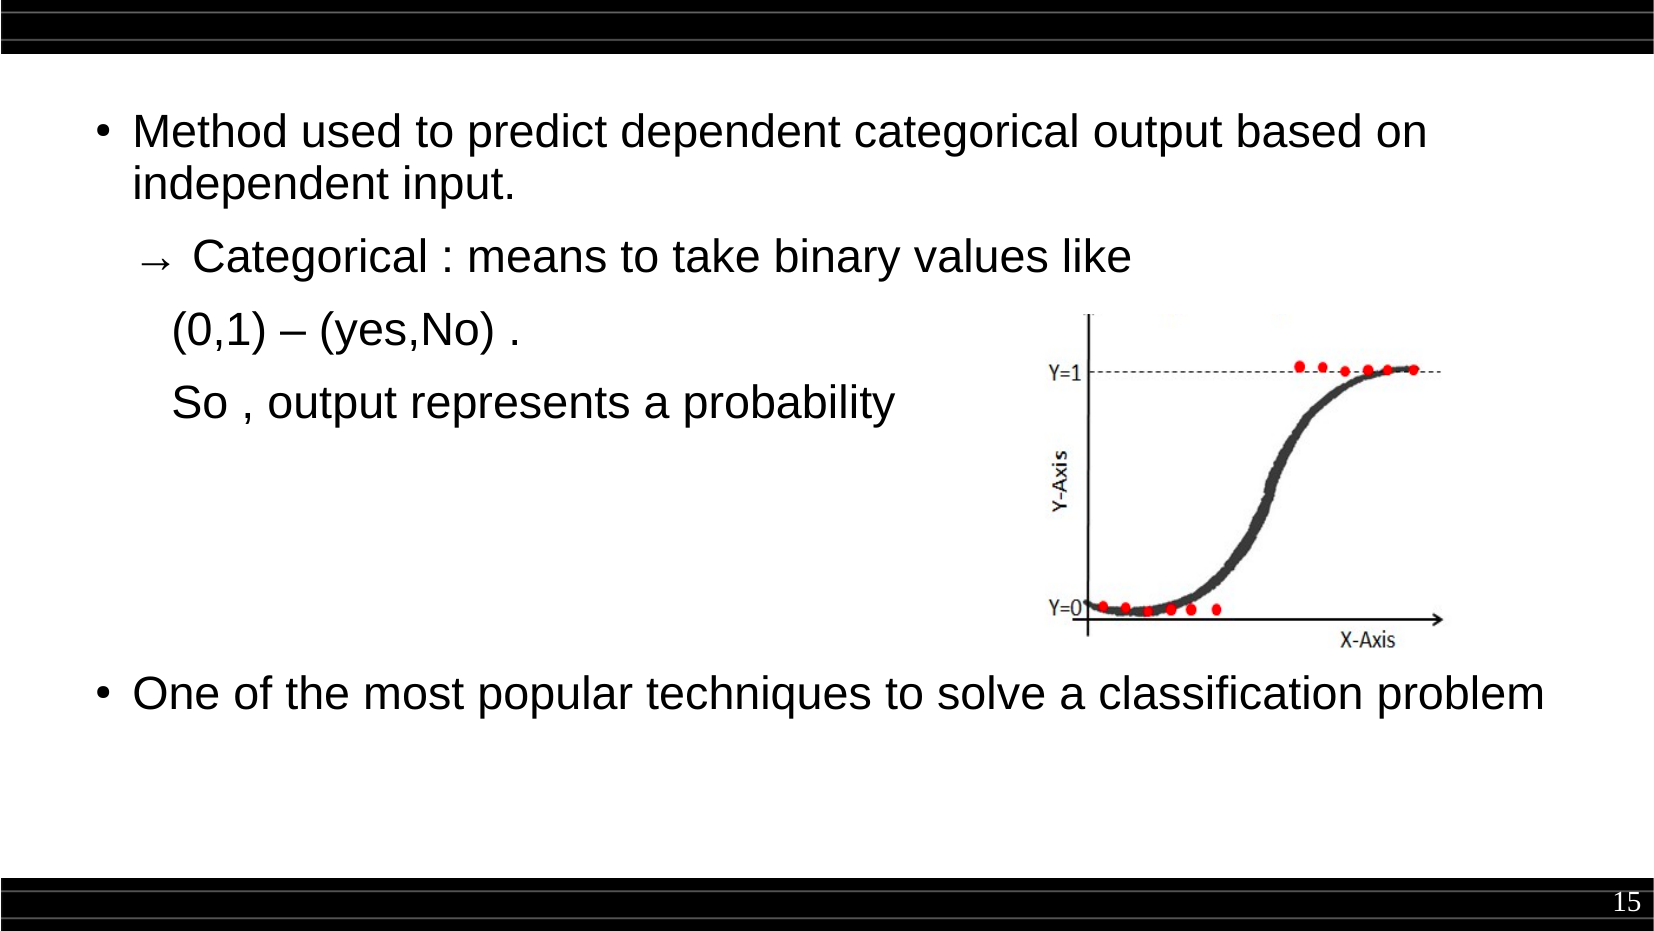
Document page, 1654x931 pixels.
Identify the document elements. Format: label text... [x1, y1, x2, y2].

picture [1, 878, 1654, 931]
list Method used to predict dependent categorical output based on independent input. → Categorical : means to take binary values like (0,1) – (yes,No) . So , output represents a probability One of the most popular techniques to solve a classification problem [82, 105, 1571, 758]
picture [1036, 314, 1456, 665]
picture [1, 0, 1654, 54]
